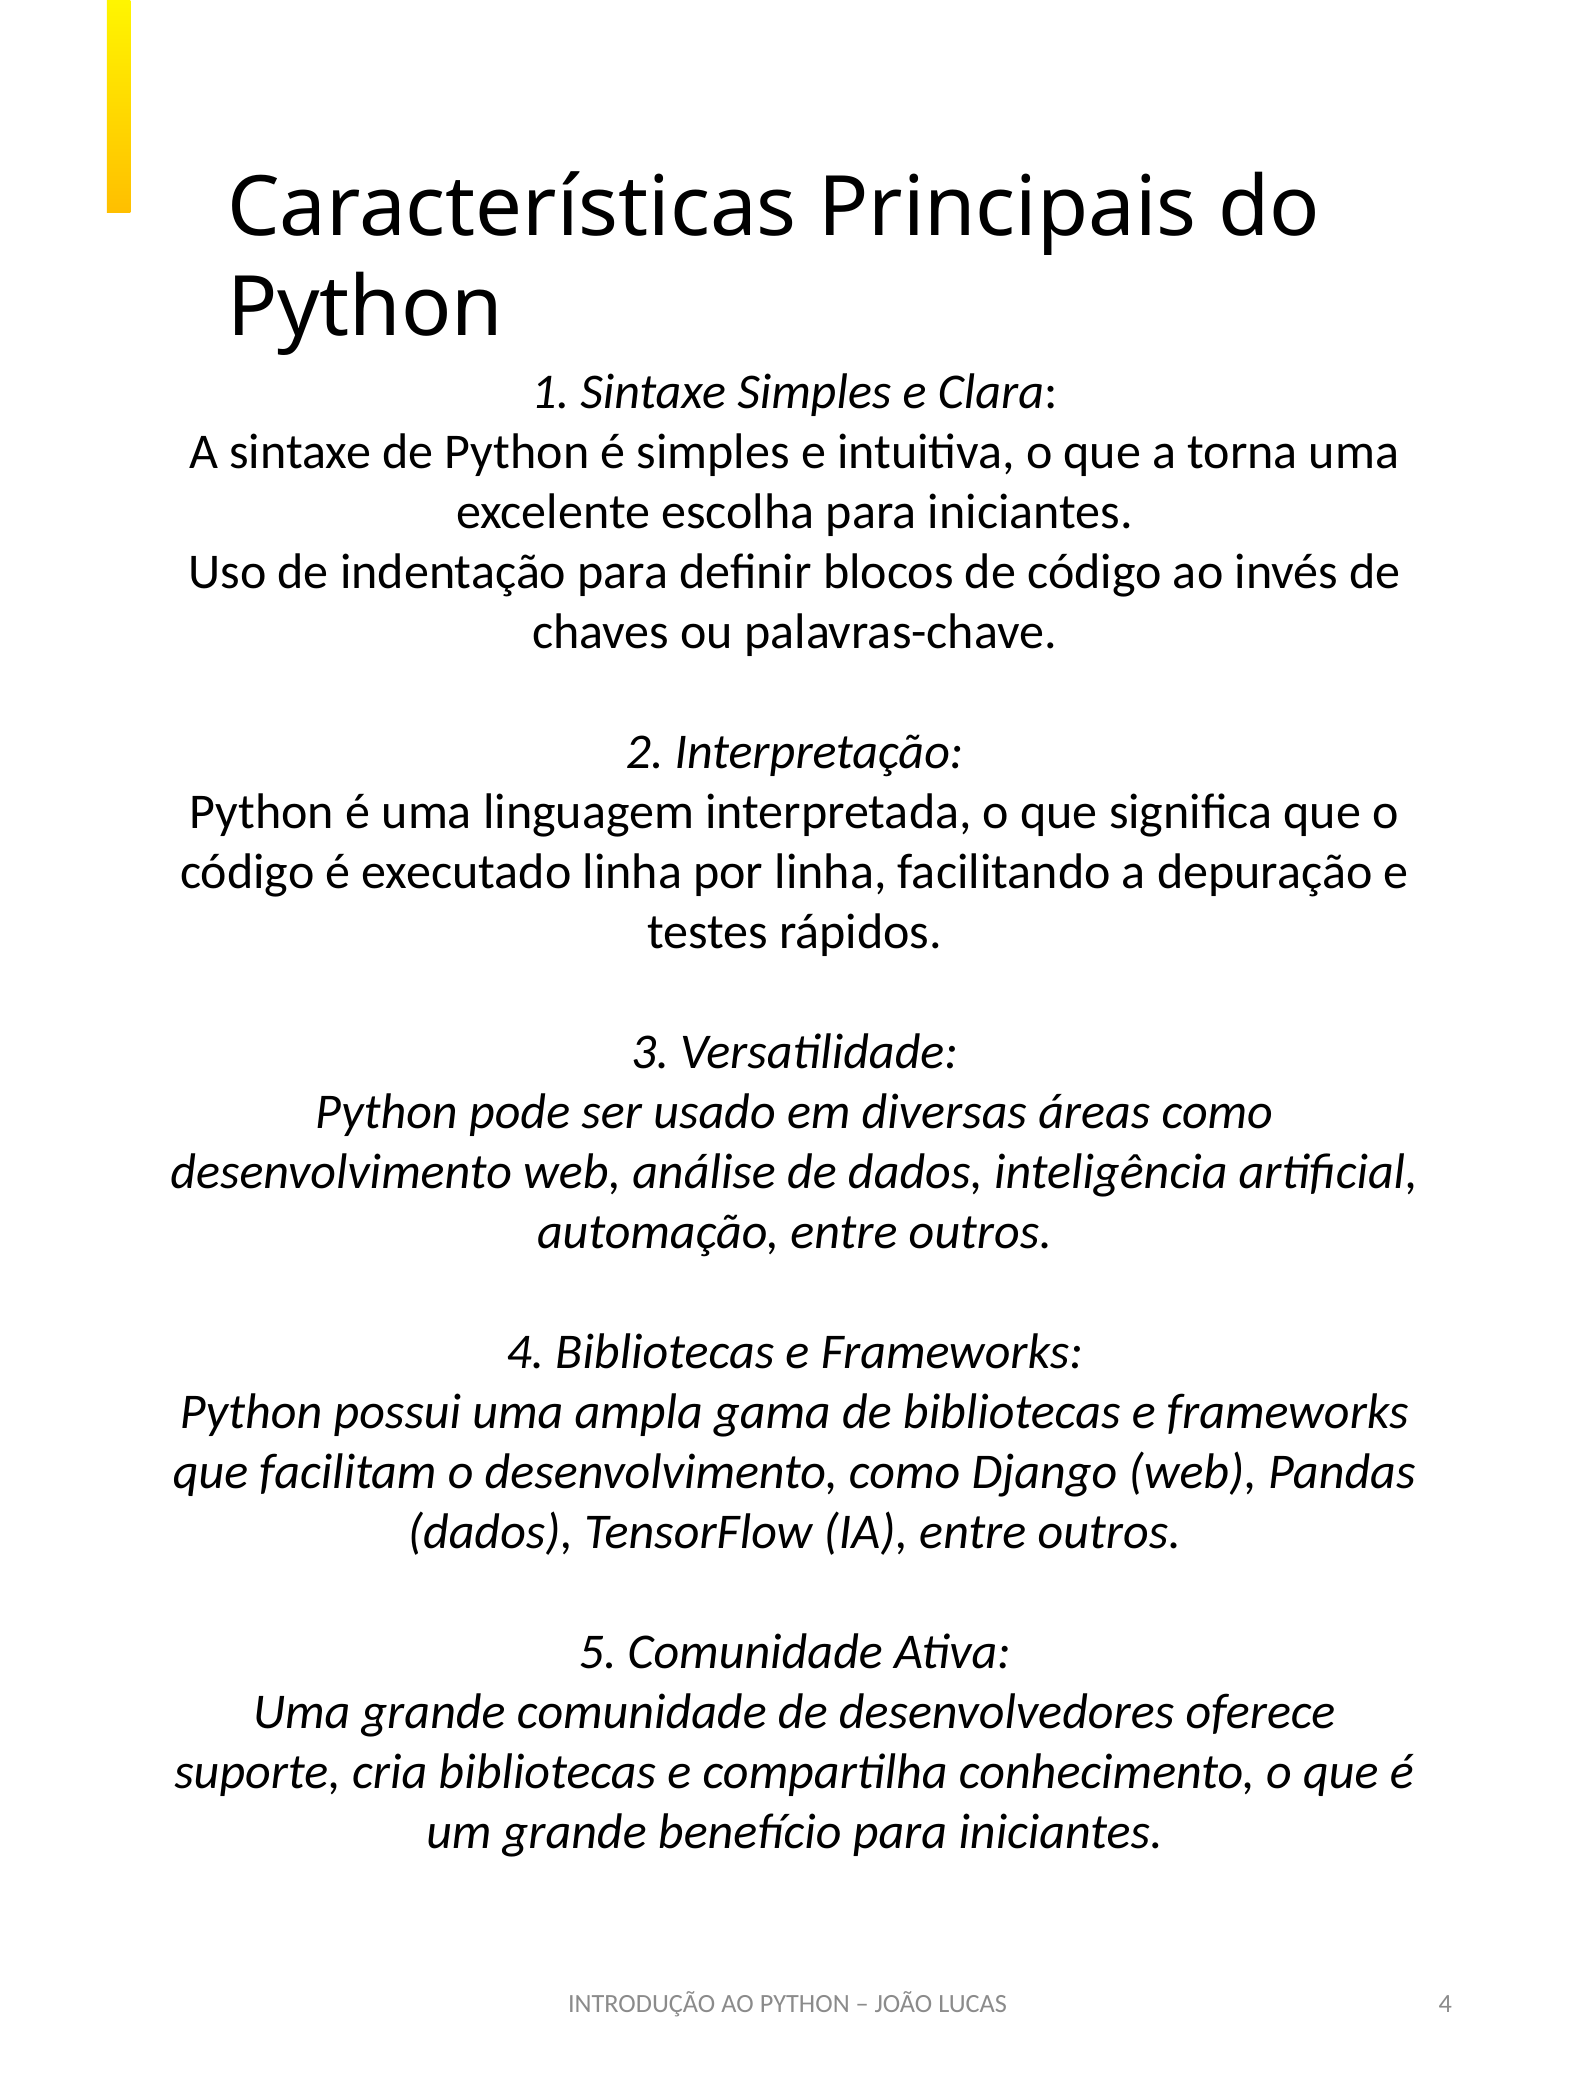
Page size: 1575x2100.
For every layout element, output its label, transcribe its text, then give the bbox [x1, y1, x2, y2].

text_box Características Principais do Python [212, 144, 1495, 360]
slide_number <número> [1112, 1946, 1467, 2059]
text_box [106, 0, 131, 213]
text_box 1. Sintaxe Simples e Clara: A sintaxe de Python é simples e intuitiva, o que a torna uma excelente escolha para iniciantes. Uso de indentação para definir blocos de código ao invés de chaves ou palavras-chave. 2. Interpretação: Python é uma linguagem interpretada, o que significa que o código é executado linha por linha, facilitando a depuração e testes rápidos. 3. Versatilidade: Python pode ser usado em diversas áreas como desenvolvimento web, análise de dados, inteligência artificial, automação, entre outros. 4. Bibliotecas e Frameworks: Python possui uma ampla gama de bibliotecas e frameworks que facilitam o desenvolvimento, como Django (web), Pandas (dados), TensorFlow (IA), entre outros. 5. Comunidade Ativa: Uma grande comunidade de desenvolvedores oferece suporte, cria bibliotecas e compartilha conhecimento, o que é um grande benefício para iniciantes. [153, 351, 1436, 1867]
footer INTRODUÇÃO AO PYTHON – JOÃO LUCAS [521, 1946, 1054, 2059]
